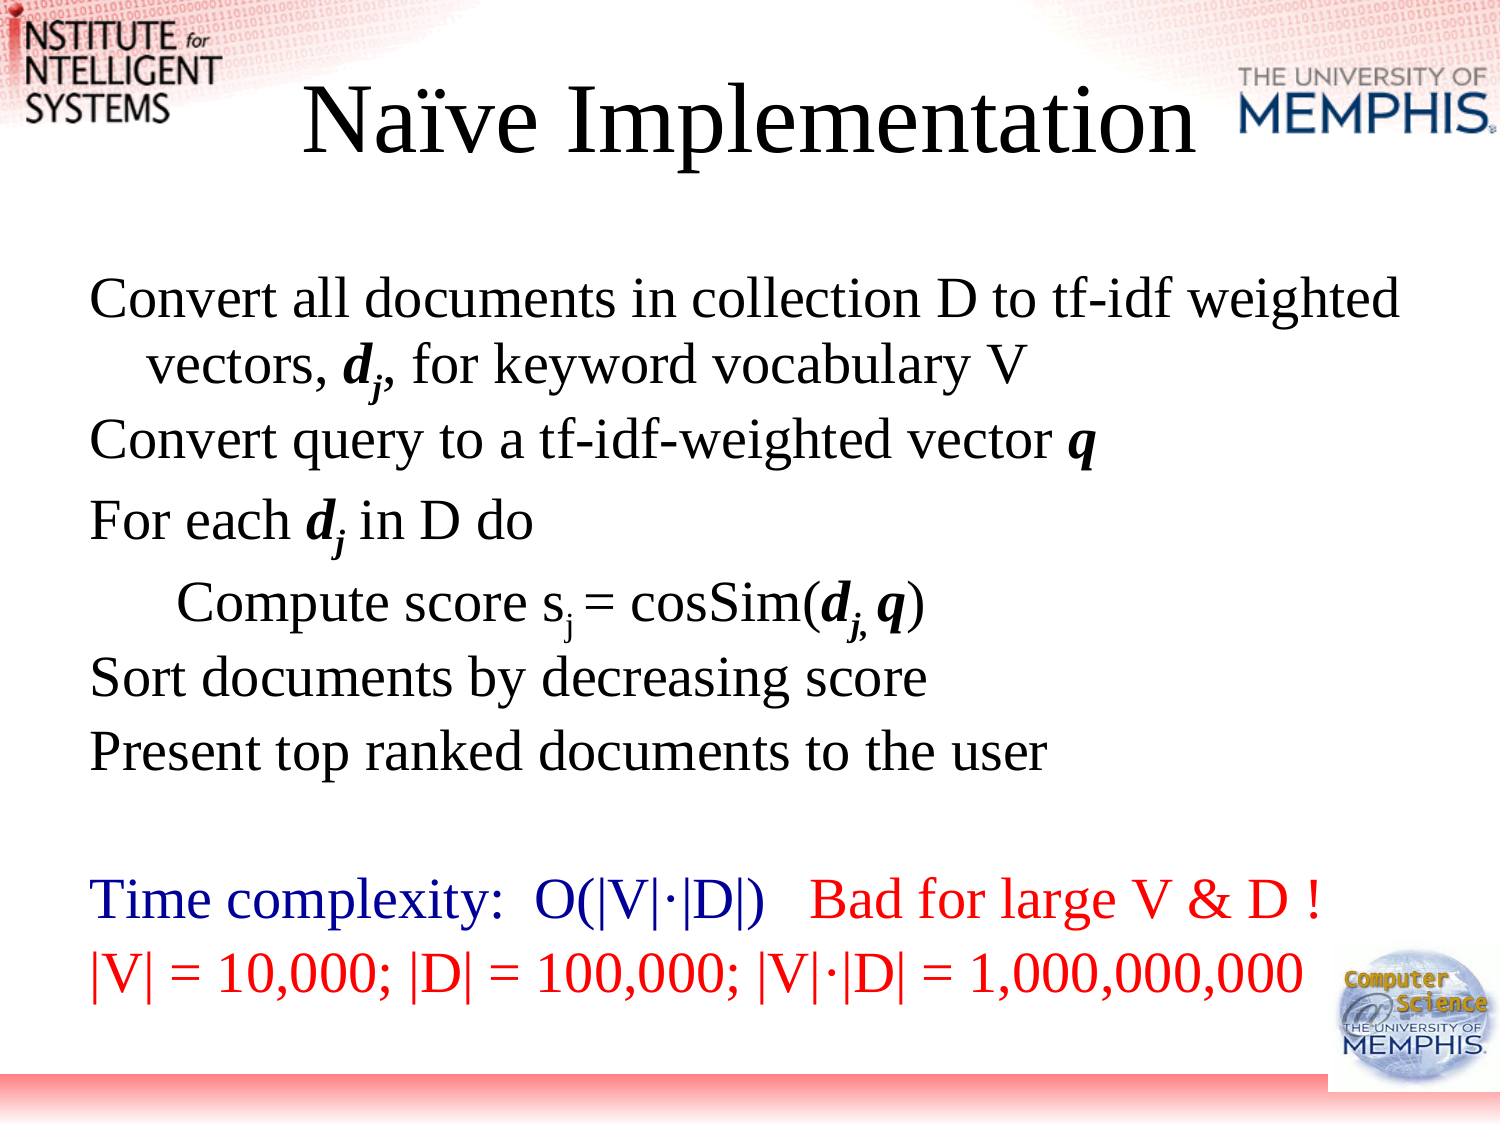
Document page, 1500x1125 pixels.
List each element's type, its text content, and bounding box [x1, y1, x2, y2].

picture [0, 0, 501, 132]
picture [1012, 0, 1500, 141]
picture [1328, 941, 1500, 1092]
list Convert all documents in collection D to tf-idf weighted vectors, dj, for keyword vocabulary V Convert query to a tf-idf-weighted vector q For each dj in D do Compute score sj = cosSim(dj, q) Sort documents by decreasing score Present top ranked documents to the user Time complexity: O(|V|·|D|) Bad for large V & D ! |V| = 10,000; |D| = 100,000; |V|·|D| = 1,000,000,000 [75, 262, 1426, 1014]
title Naïve Implementation [75, 45, 1426, 233]
